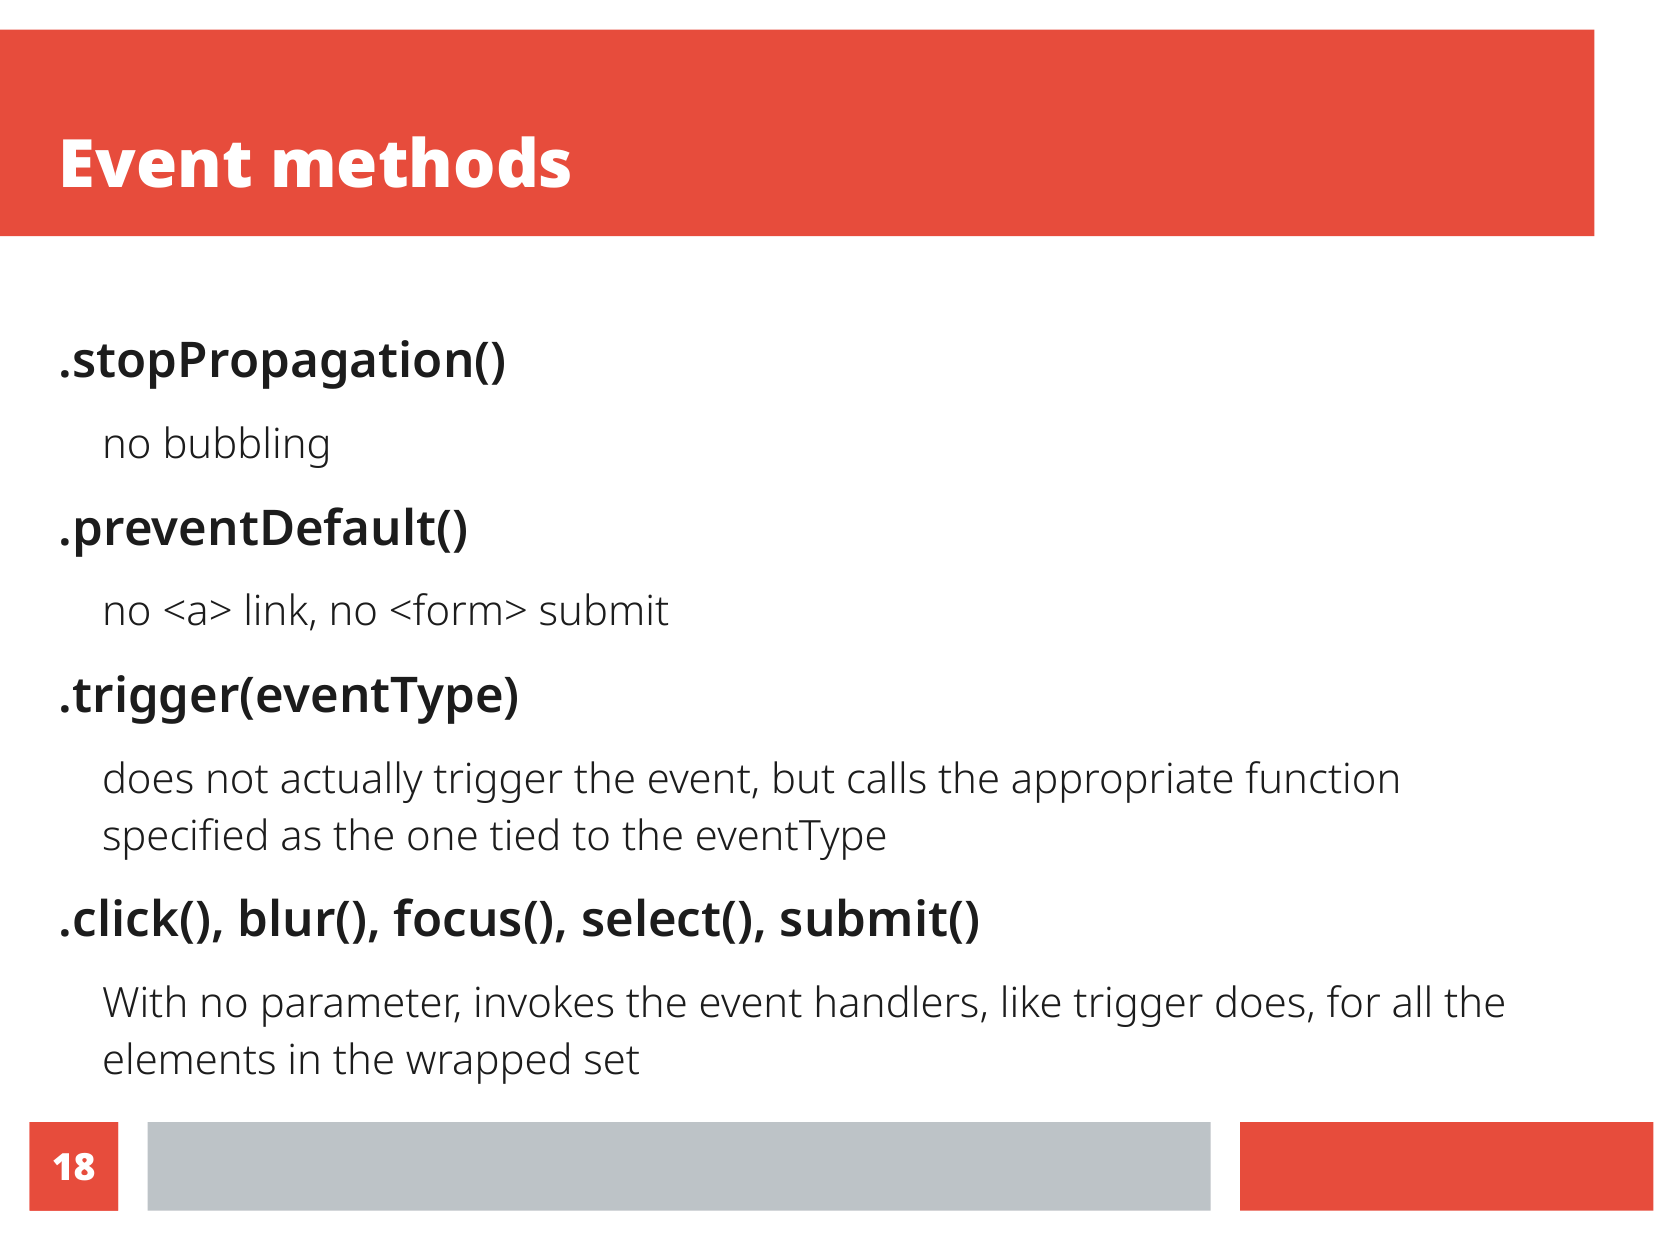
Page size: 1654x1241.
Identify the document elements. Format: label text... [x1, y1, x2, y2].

title Event methods [59, 59, 1595, 207]
list .stopPropagation() no bubbling .preventDefault() no <a> link, no <form> submit .trigger(eventType) does not actually trigger the event, but calls the appropriate function specified as the one tied to the eventType .click(), blur(), focus(), select(), submit() With no parameter, invokes the event handlers, like trigger does, for all the elements in the wrapped set [59, 324, 1565, 1093]
